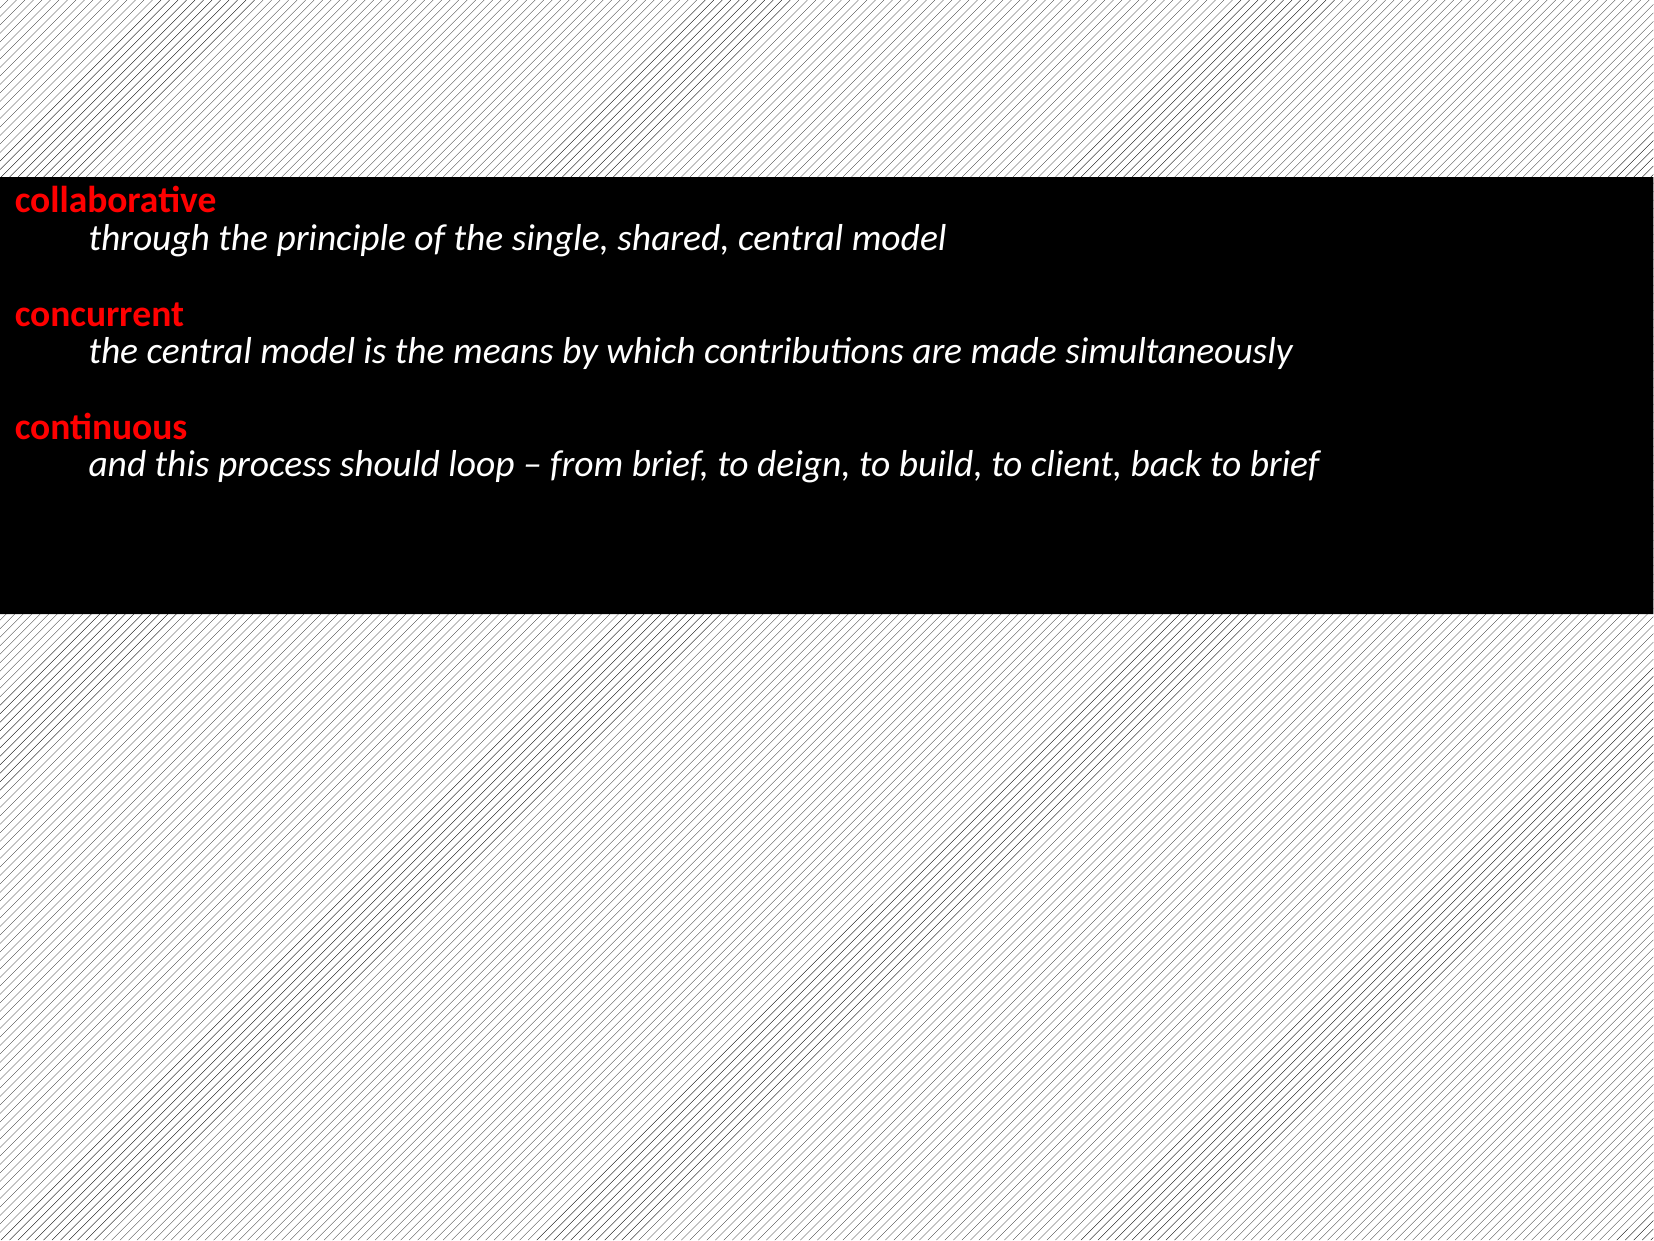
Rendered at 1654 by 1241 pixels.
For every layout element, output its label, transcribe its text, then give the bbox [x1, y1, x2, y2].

text_box collaborative through the principle of the single, shared, central model concurrent the central model is the means by which contributions are made simultaneously continuous and this process should loop – from brief, to deign, to build, to client, back to brief [0, 177, 1654, 615]
